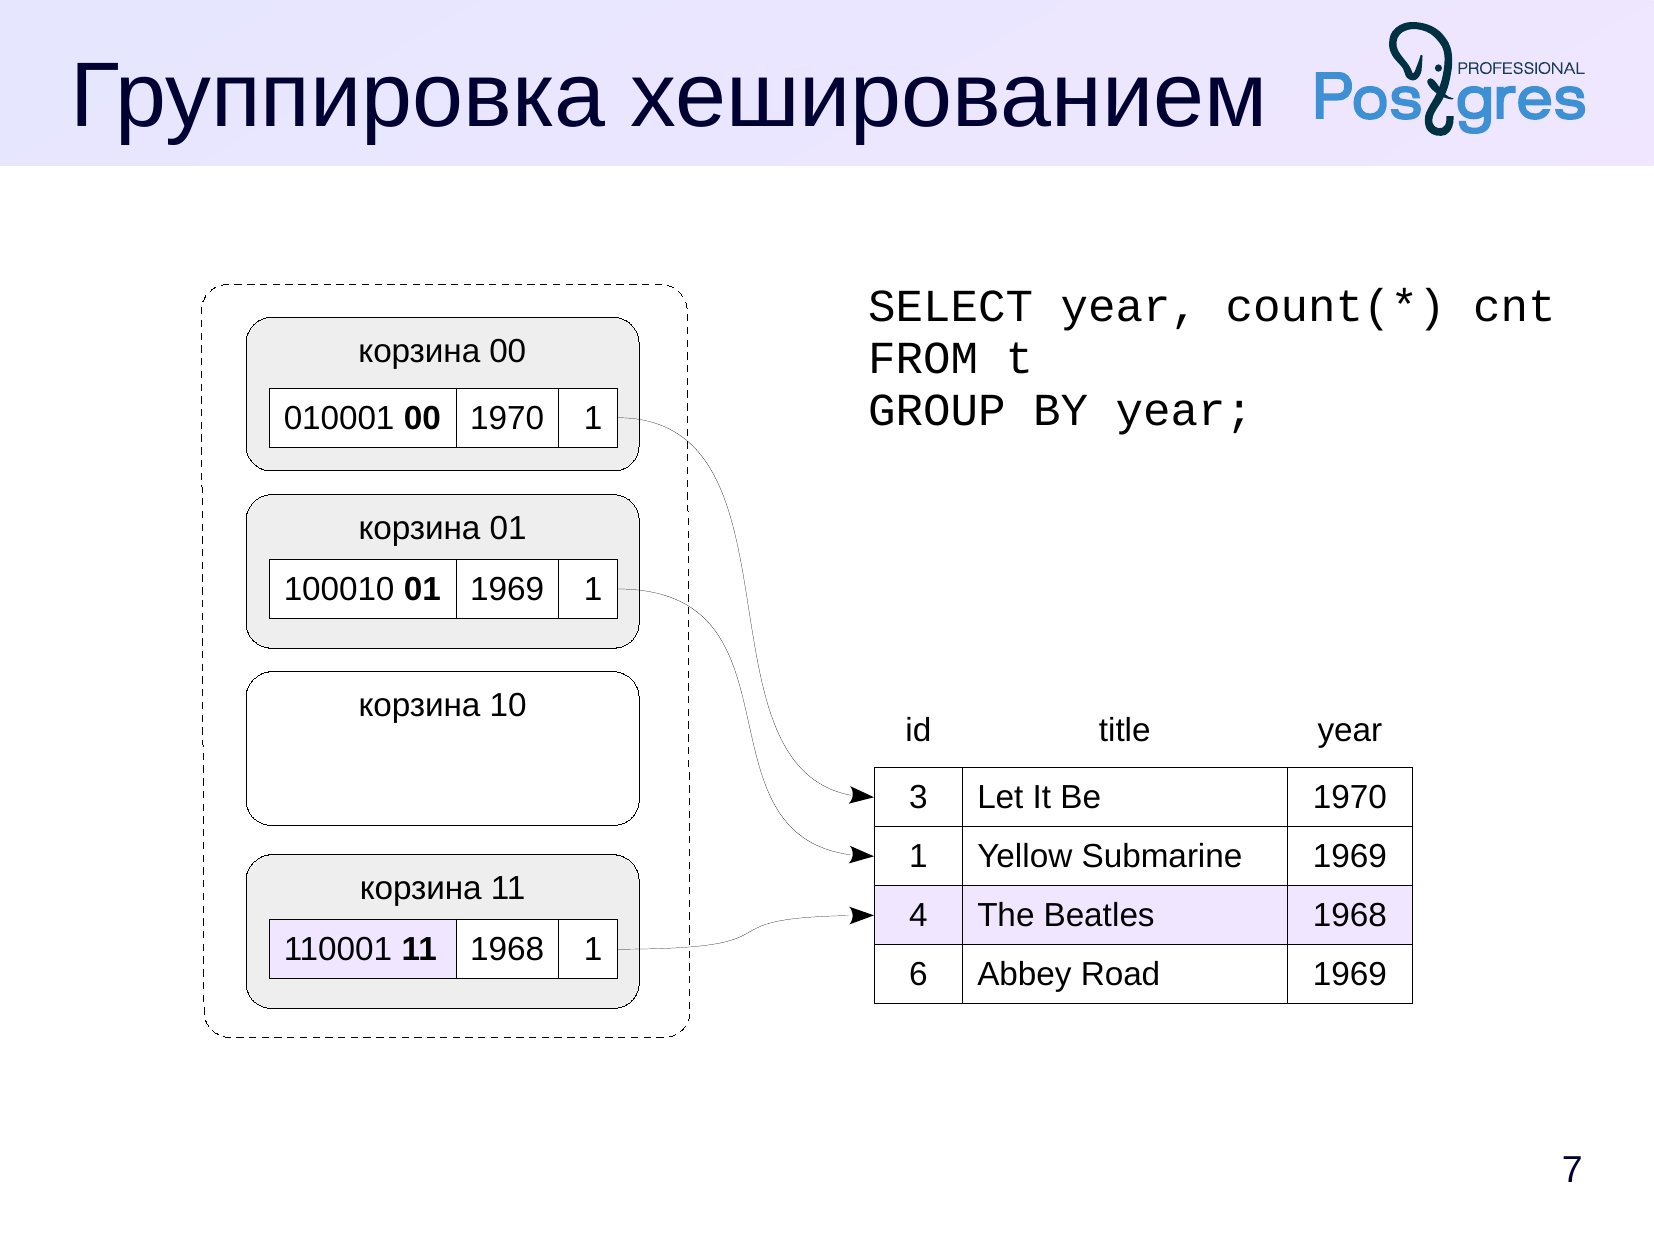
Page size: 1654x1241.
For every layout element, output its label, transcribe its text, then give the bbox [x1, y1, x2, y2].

text_box 1 [559, 559, 618, 619]
text_box 1969 [456, 559, 559, 619]
text_box 1 [559, 919, 618, 979]
text_box Yellow Submarine [962, 827, 1287, 885]
list SELECT year, count(*) cnt FROM t GROUP BY year; [868, 283, 1651, 751]
text_box 1 [874, 827, 962, 885]
text_box 1968 [1287, 885, 1413, 945]
text_box 100010 01 [269, 559, 456, 619]
text_box 4 [874, 885, 962, 945]
text_box 1968 [456, 919, 559, 979]
text_box The Beatles [962, 885, 1287, 945]
text_box корзина 01 [246, 494, 640, 649]
text_box 1970 [1287, 767, 1413, 827]
text_box 010001 00 [269, 388, 456, 448]
text_box [201, 284, 690, 1038]
text_box Abbey Road [962, 945, 1287, 1004]
text_box 6 [874, 945, 962, 1004]
text_box 1970 [456, 388, 559, 448]
text_box 3 [874, 767, 962, 827]
text_box Let It Be [962, 767, 1287, 827]
text_box корзина 11 [246, 854, 640, 1009]
text_box 1 [559, 388, 618, 448]
text_box 110001 11 [269, 919, 456, 979]
text_box корзина 10 [246, 671, 640, 826]
text_box 1969 [1287, 945, 1413, 1004]
title Группировка хешированием [70, 43, 1291, 249]
text_box корзина 00 [246, 317, 640, 471]
text_box 1969 [1287, 827, 1413, 885]
